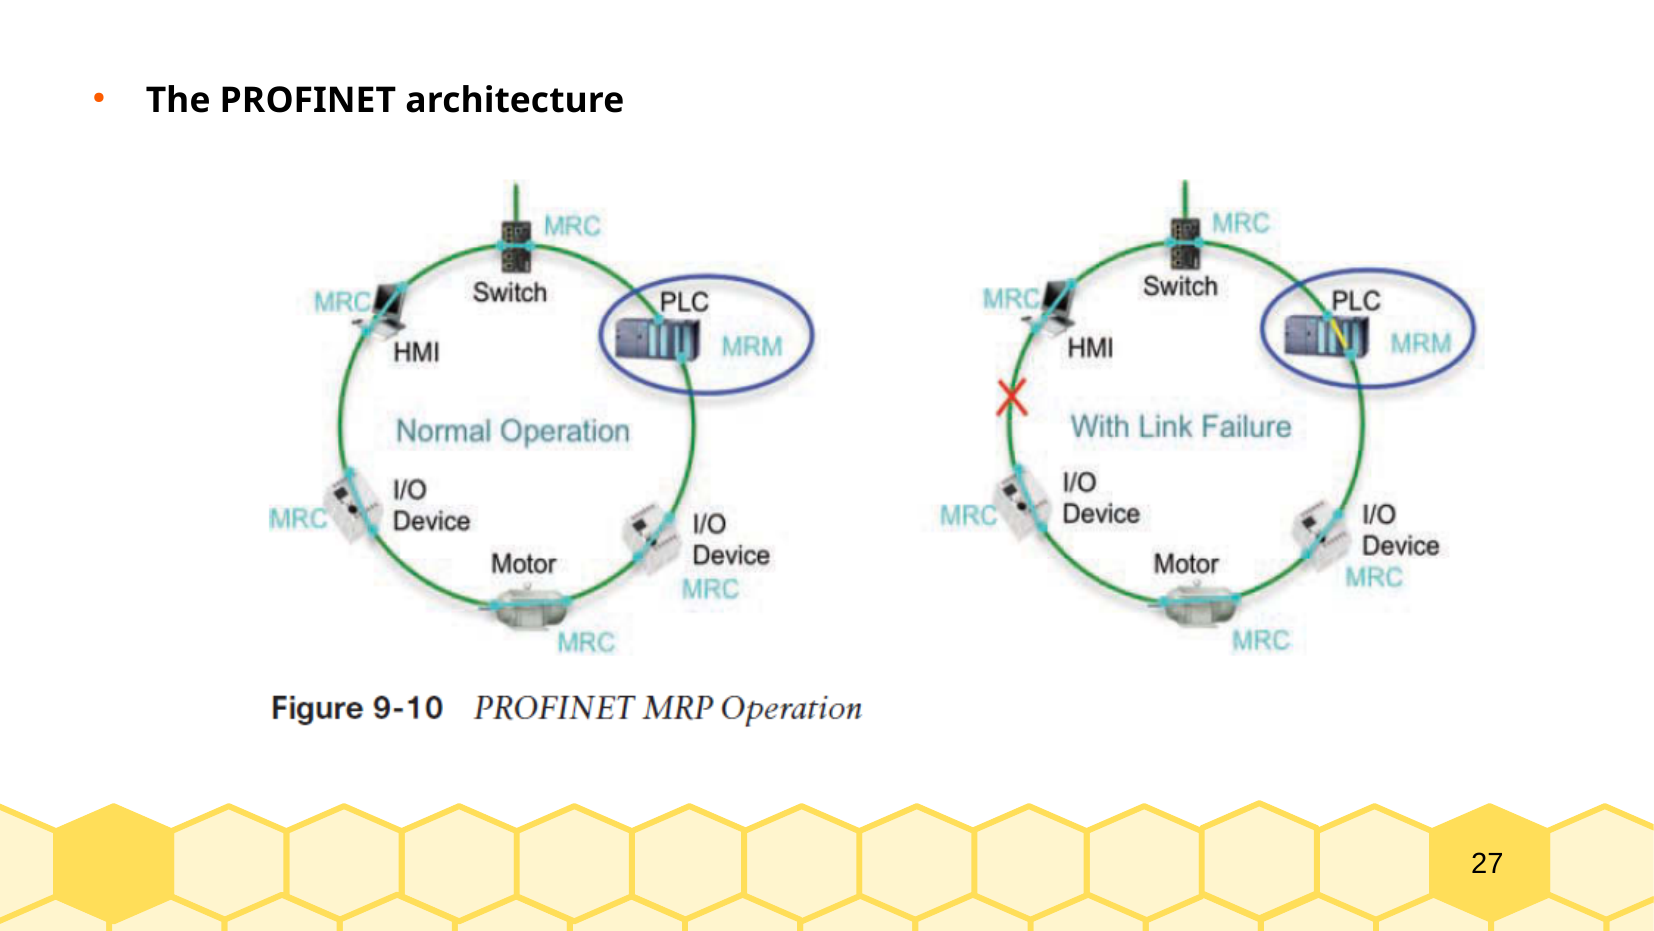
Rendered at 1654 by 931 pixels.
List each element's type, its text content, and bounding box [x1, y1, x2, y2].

list The PROFINET architecture [75, 75, 1564, 863]
picture [262, 149, 1501, 751]
